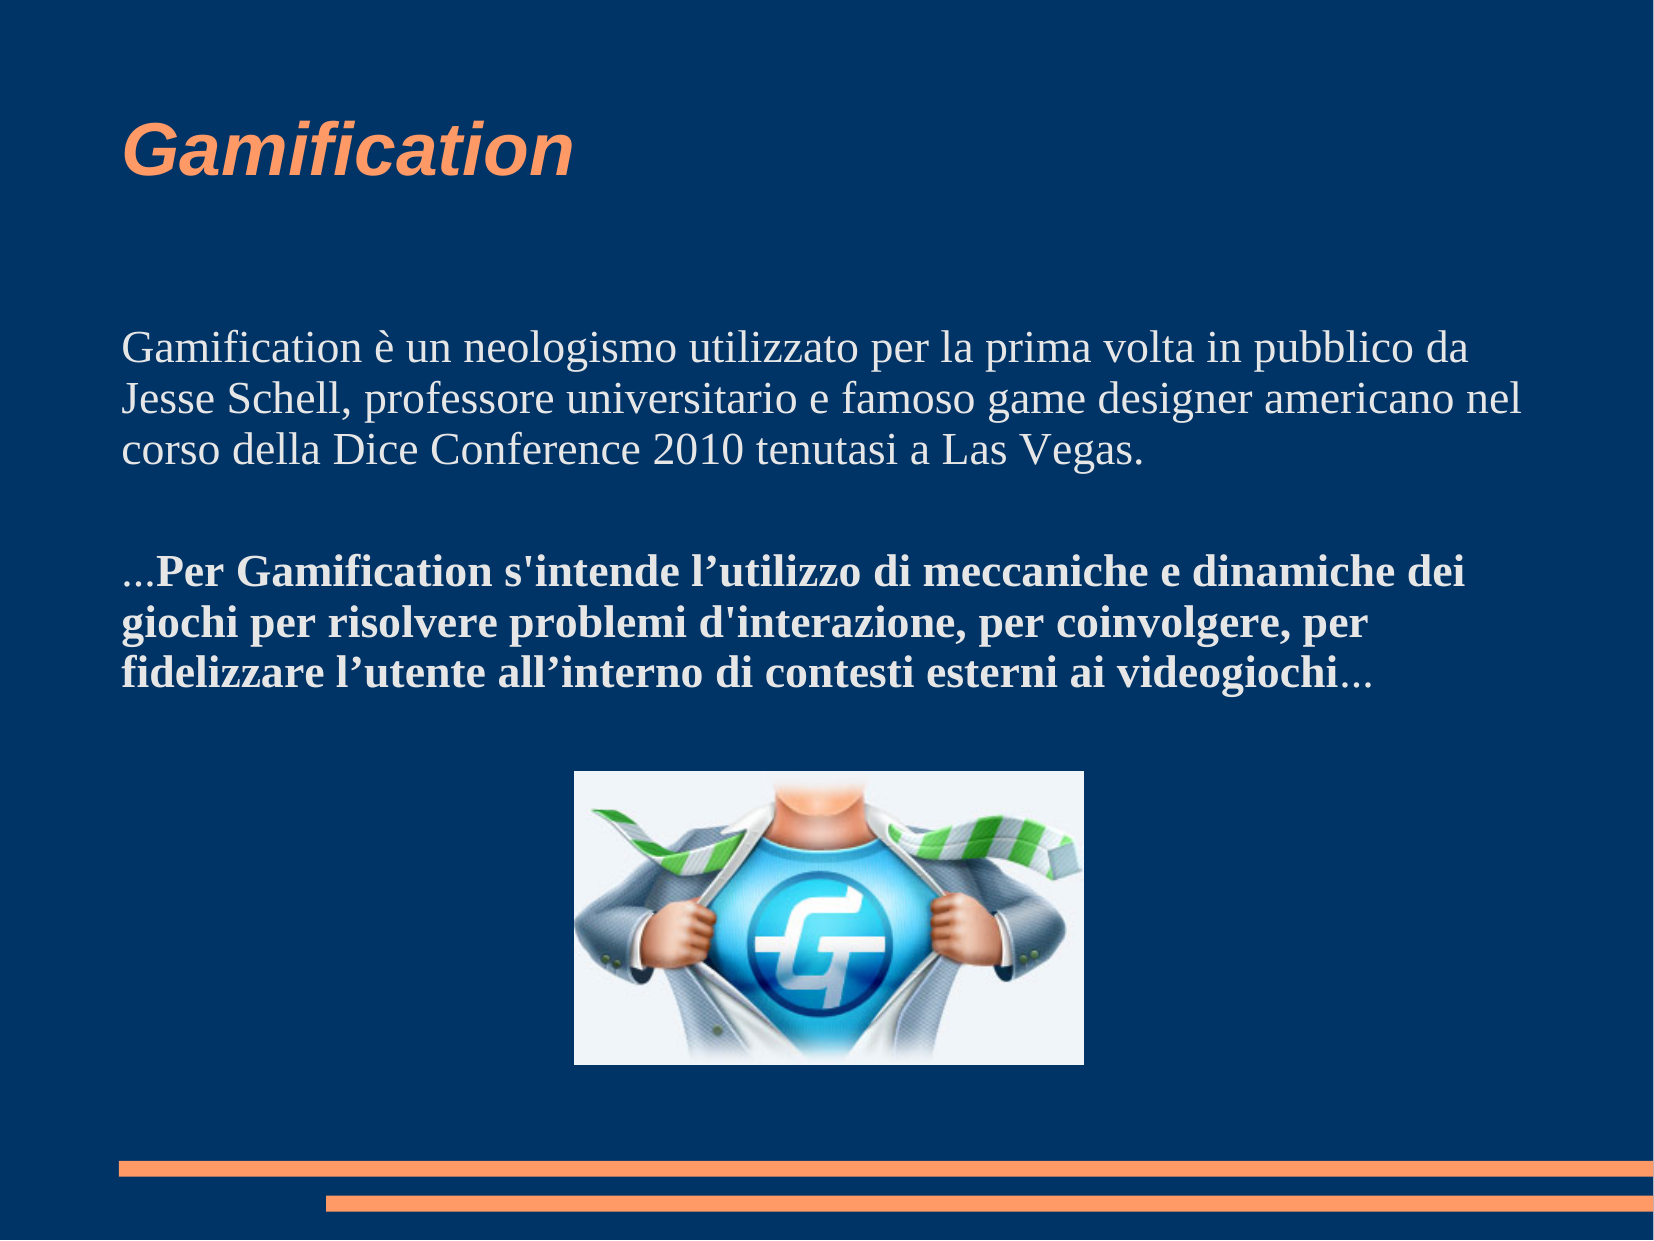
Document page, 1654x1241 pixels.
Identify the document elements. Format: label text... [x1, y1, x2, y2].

title Gamification [121, 46, 1534, 254]
list Gamification è un neologismo utilizzato per la prima volta in pubblico da Jesse Schell, professore universitario e famoso game designer americano nel corso della Dice Conference 2010 tenutasi a Las Vegas. ...Per Gamification s'intende l’utilizzo di meccaniche e dinamiche dei giochi per risolvere problemi d'interazione, per coinvolgere, per fidelizzare l’utente all’interno di contesti esterni ai videogiochi... [121, 322, 1561, 1132]
picture [574, 771, 1084, 1065]
